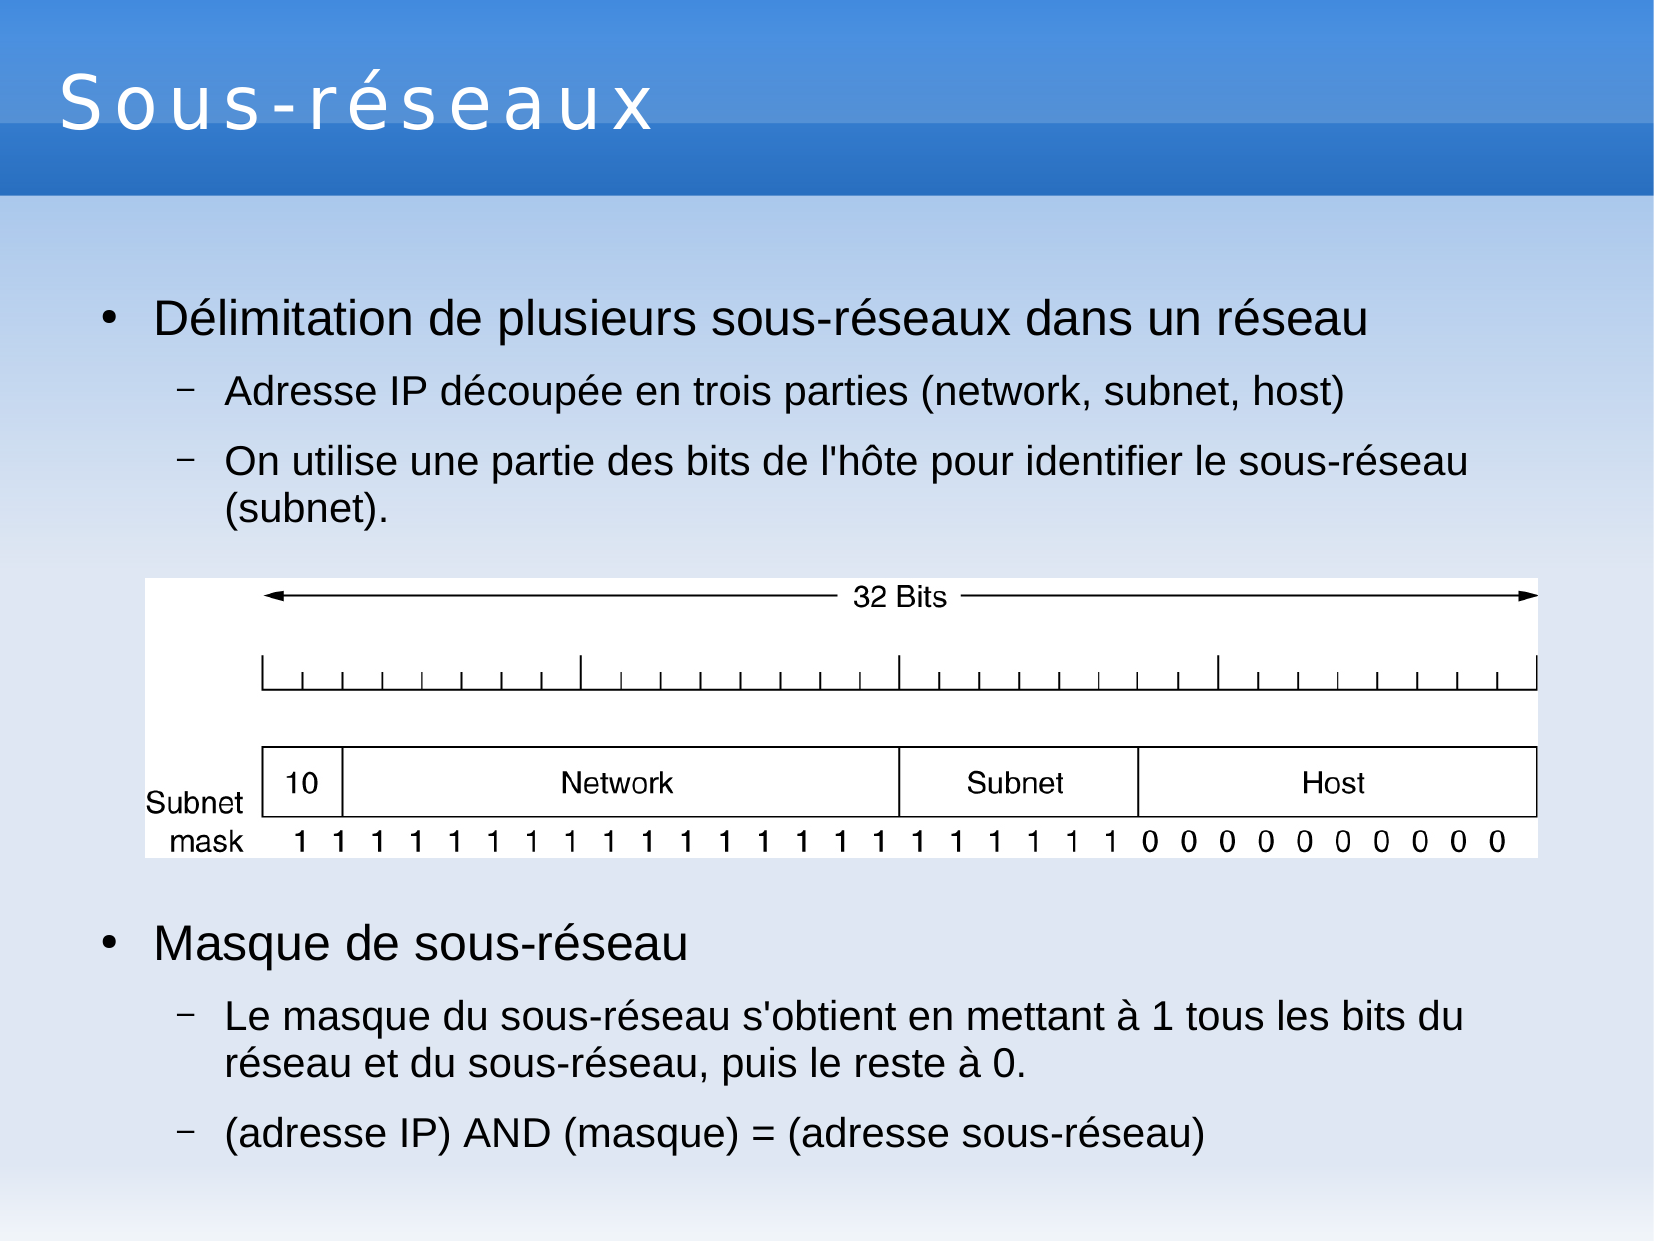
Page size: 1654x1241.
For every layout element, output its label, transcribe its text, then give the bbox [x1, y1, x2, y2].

picture [0, 0, 1654, 1241]
title Sous-réseaux [59, 29, 1270, 178]
list Délimitation de plusieurs sous-réseaux dans un réseau Adresse IP découpée en trois parties (network, subnet, host) On utilise une partie des bits de l'hôte pour identifier le sous-réseau (subnet). Masque de sous-réseau Le masque du sous-réseau s'obtient en mettant à 1 tous les bits du réseau et du sous-réseau, puis le reste à 0. (adresse IP) AND (masque) = (adresse sous-réseau) [82, 290, 1571, 1163]
